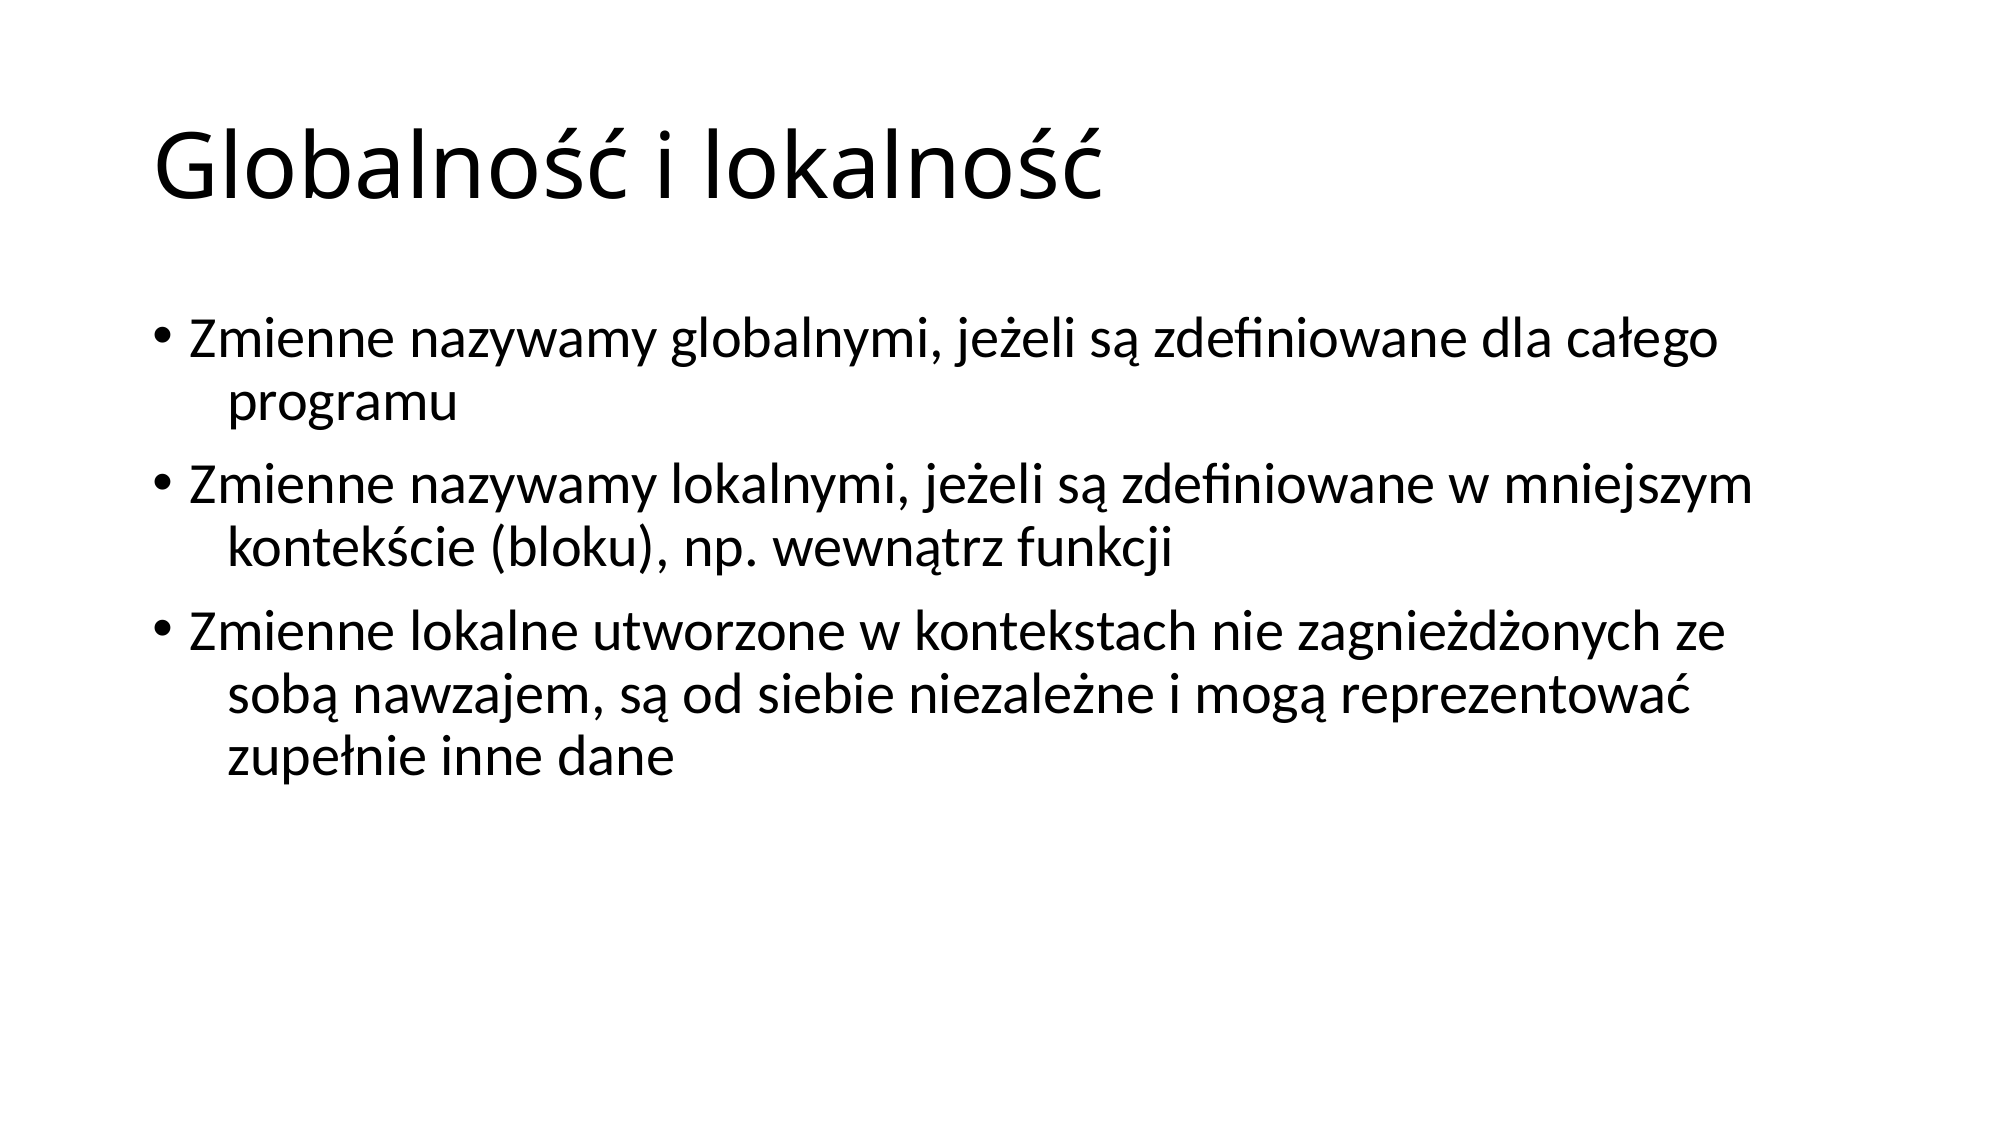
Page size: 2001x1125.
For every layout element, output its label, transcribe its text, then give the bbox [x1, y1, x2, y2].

title Globalność i lokalność [137, 59, 1863, 278]
list Zmienne nazywamy globalnymi, jeżeli są zdefiniowane dla całego programu Zmienne nazywamy lokalnymi, jeżeli są zdefiniowane w mniejszym kontekście (bloku), np. wewnątrz funkcji Zmienne lokalne utworzone w kontekstach nie zagnieżdżonych ze sobą nawzajem, są od siebie niezależne i mogą reprezentować zupełnie inne dane [137, 299, 1863, 1014]
